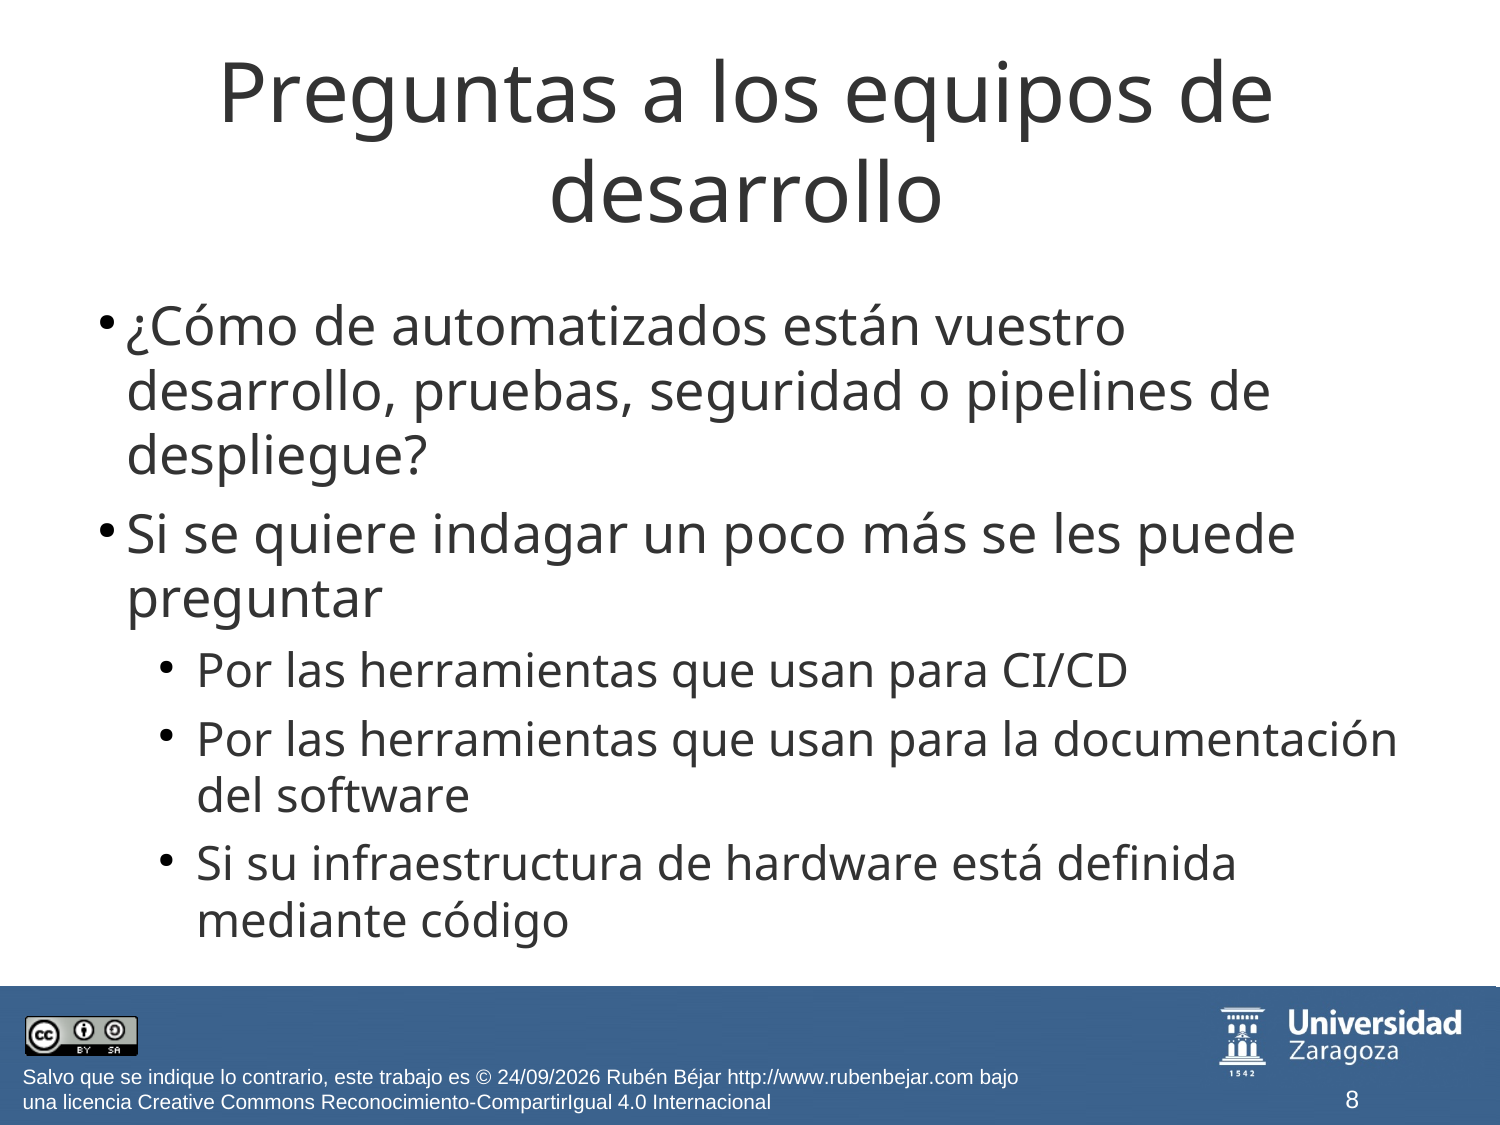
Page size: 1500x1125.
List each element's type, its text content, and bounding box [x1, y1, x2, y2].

picture [0, 986, 1500, 1125]
title Preguntas a los equipos de desarrollo [74, 20, 1420, 257]
list ¿Cómo de automatizados están vuestro desarrollo, pruebas, seguridad o pipelines de despliegue? Si se quiere indagar un poco más se les puede preguntar Por las herramientas que usan para CI/CD Por las herramientas que usan para la documentación del software Si su infraestructura de hardware está definida mediante código [82, 283, 1418, 957]
